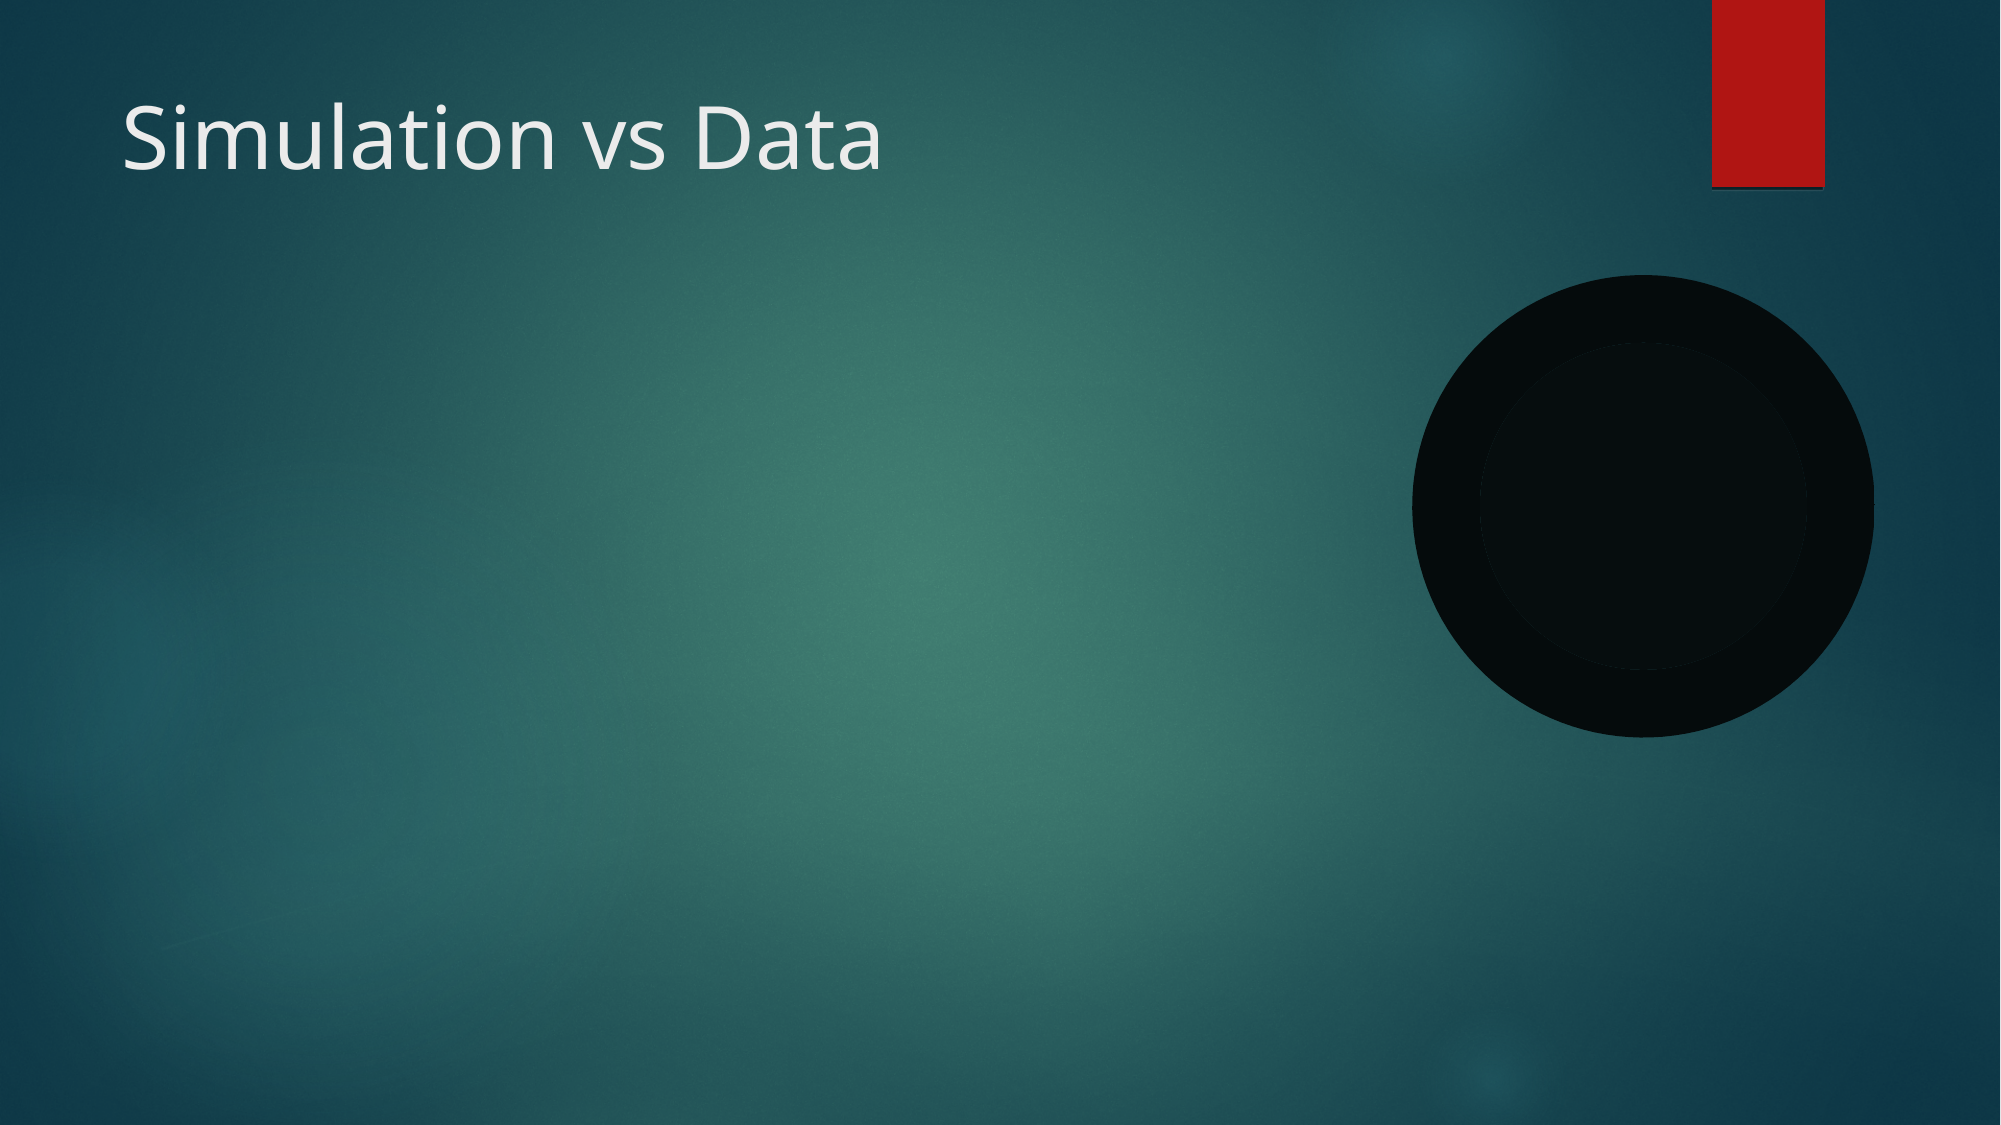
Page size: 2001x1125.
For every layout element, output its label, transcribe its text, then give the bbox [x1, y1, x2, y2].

title Simulation vs Data [106, 74, 1649, 305]
